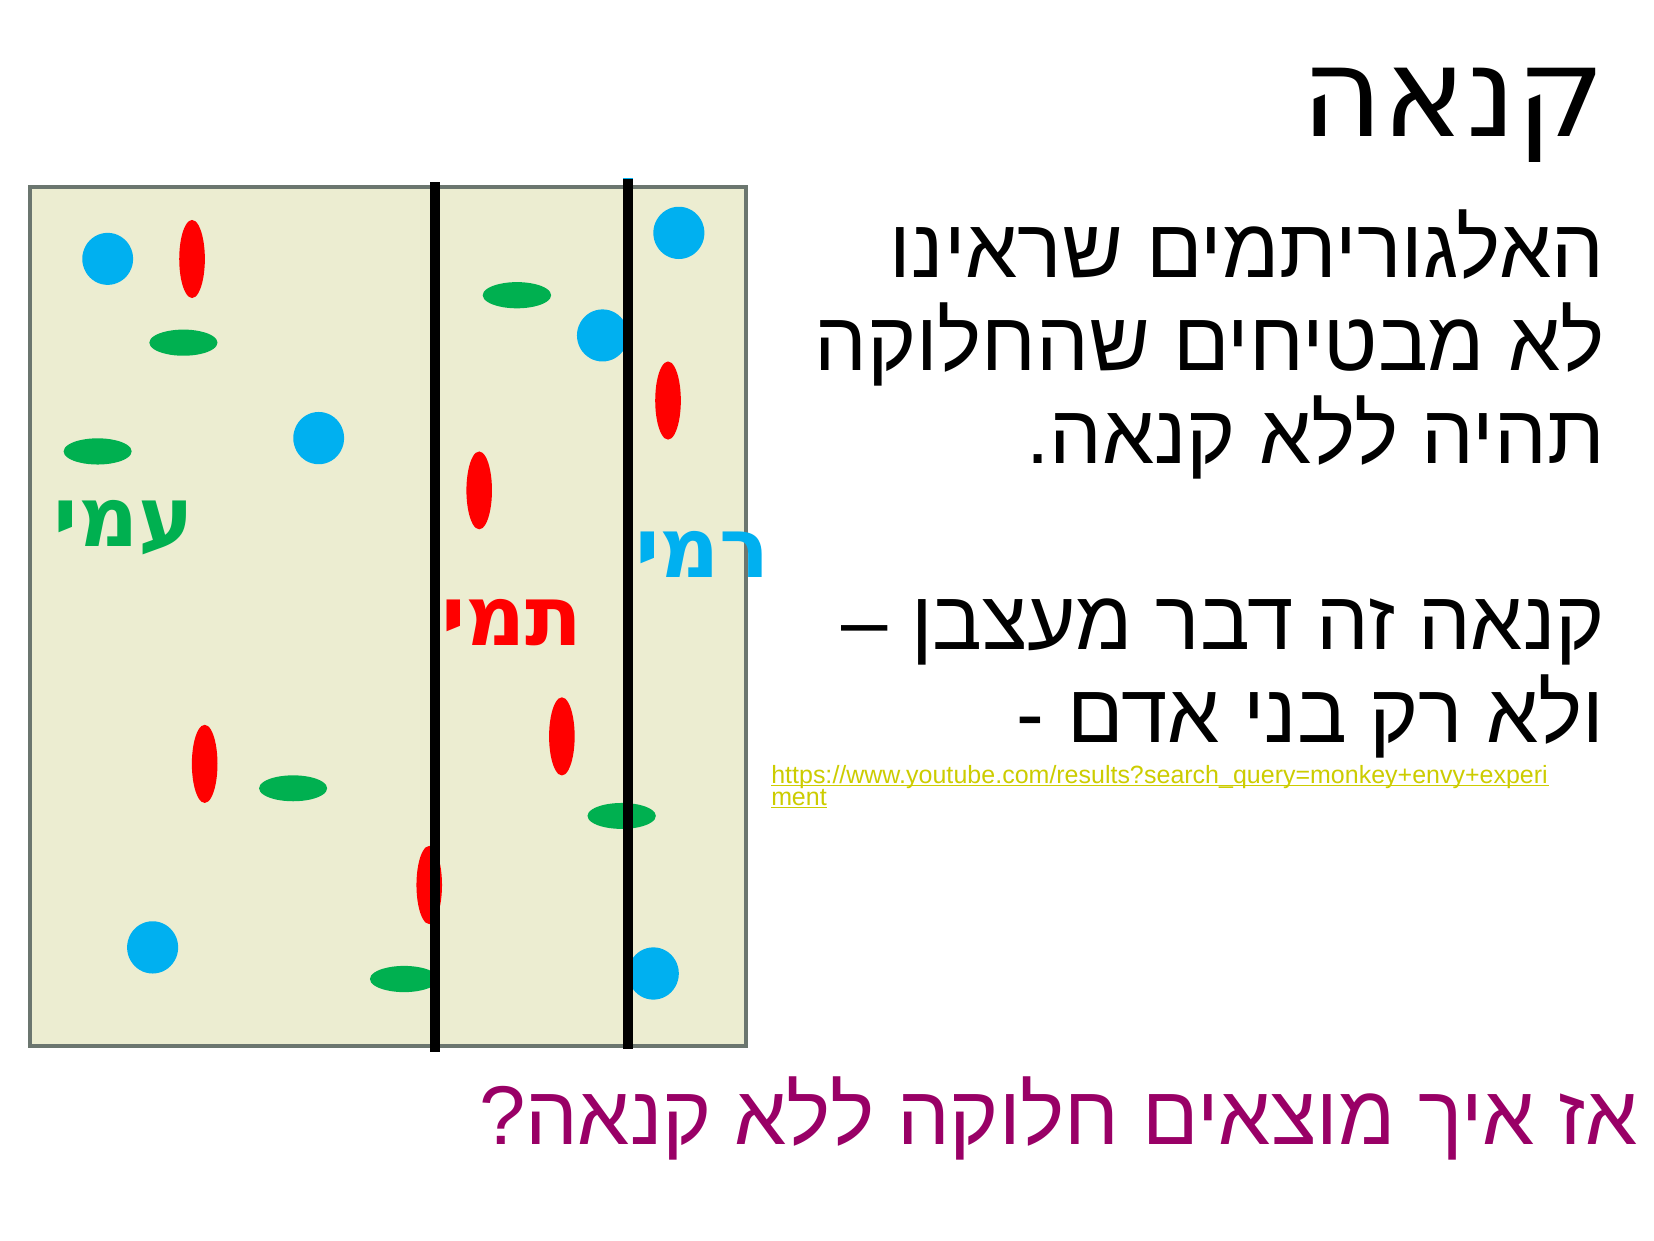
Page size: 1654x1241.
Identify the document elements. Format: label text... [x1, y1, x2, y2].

text_box האלגוריתמים שראינו לא מבטיחים שהחלוקה תהיה ללא קנאה. קנאה זה דבר מעצבן – ולא רק בני אדם - https://www.youtube.com/results?search_query=monkey+envy+experiment [795, 195, 1621, 991]
text_box [440, 187, 623, 1047]
text_box אז איך מוצאים חלוקה ללא קנאה? [315, 1061, 1654, 1186]
text_box [633, 187, 747, 495]
text_box עמי [38, 464, 209, 573]
text_box [29, 187, 430, 1047]
text_box רמי [620, 495, 785, 605]
title קנאה [30, 7, 1654, 166]
text_box תמי [426, 563, 430, 672]
text_box [633, 605, 747, 1047]
text_box תמי [440, 563, 598, 672]
